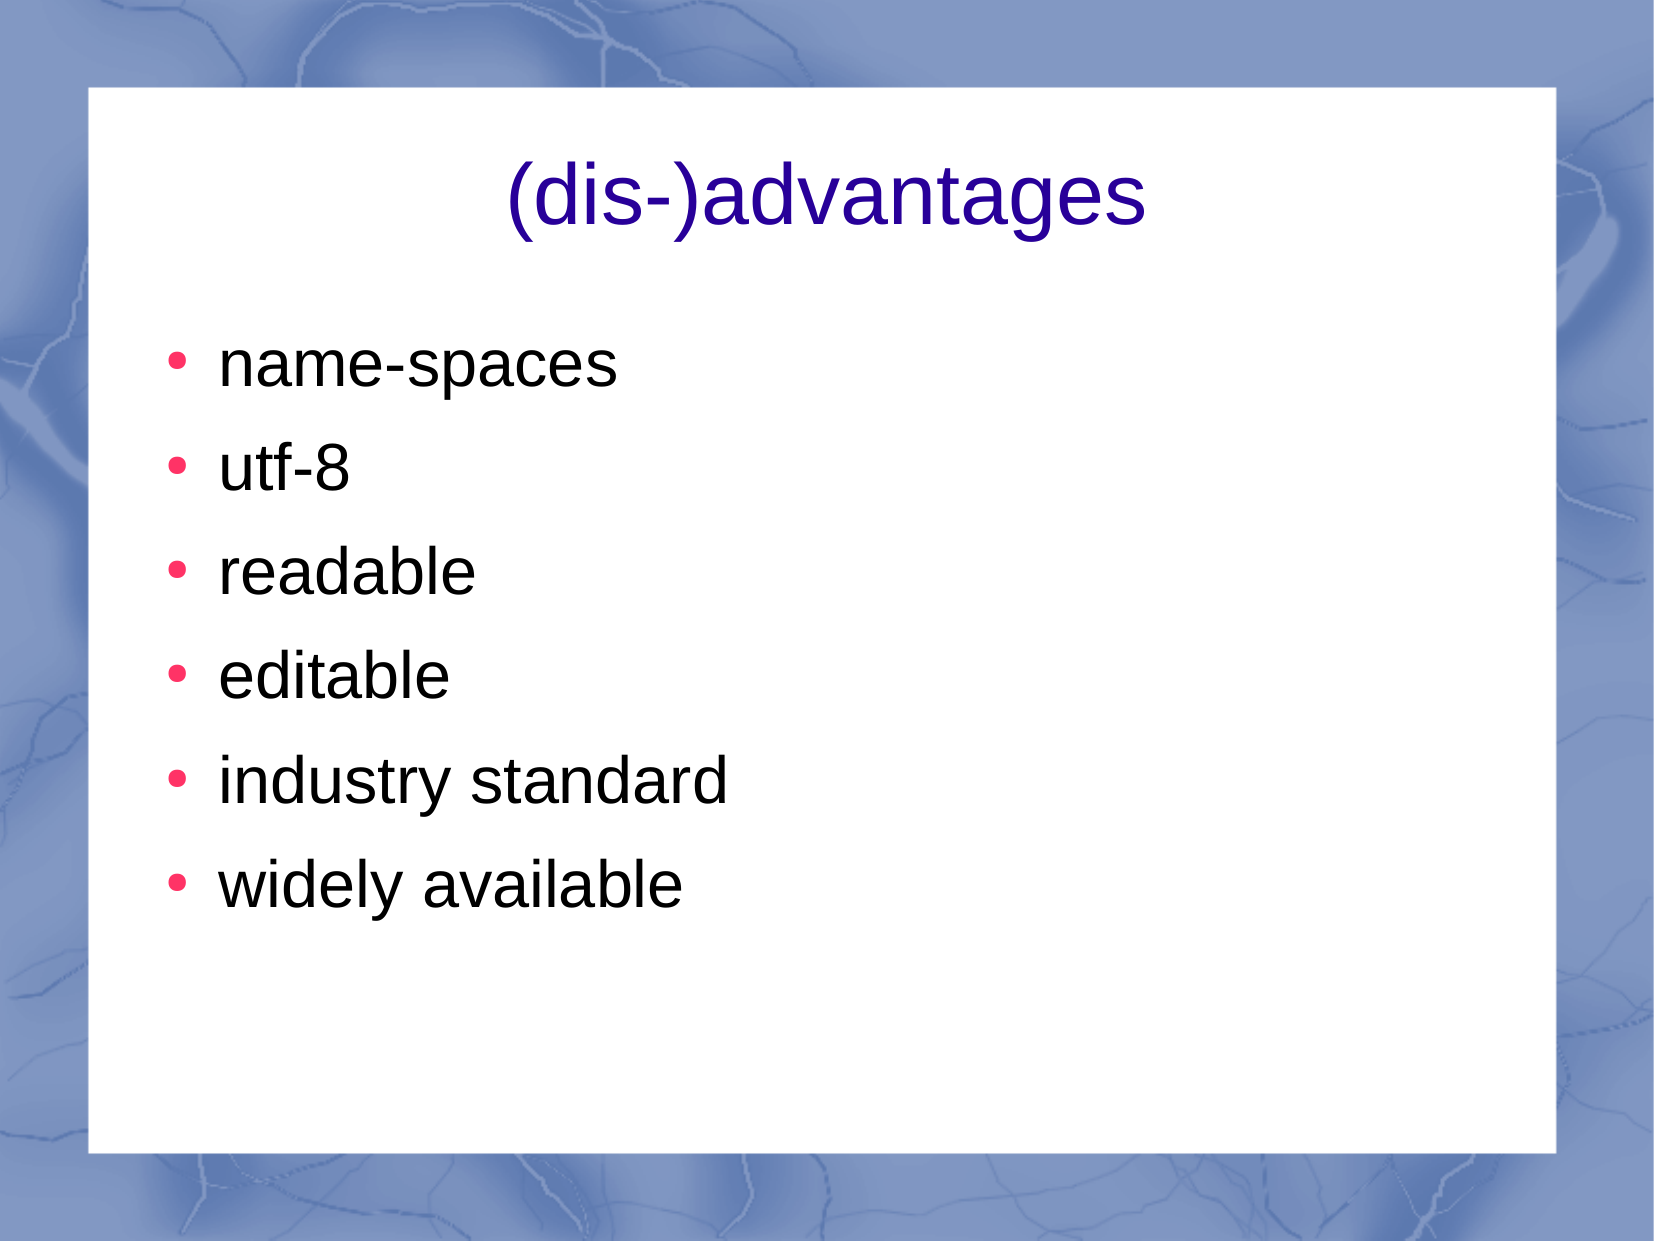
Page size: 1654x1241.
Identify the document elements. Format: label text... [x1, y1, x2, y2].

list name-spaces utf-8 readable editable industry standard widely available [147, 325, 1506, 1232]
title (dis-)advantages [118, 90, 1536, 298]
picture [0, 0, 1654, 1241]
